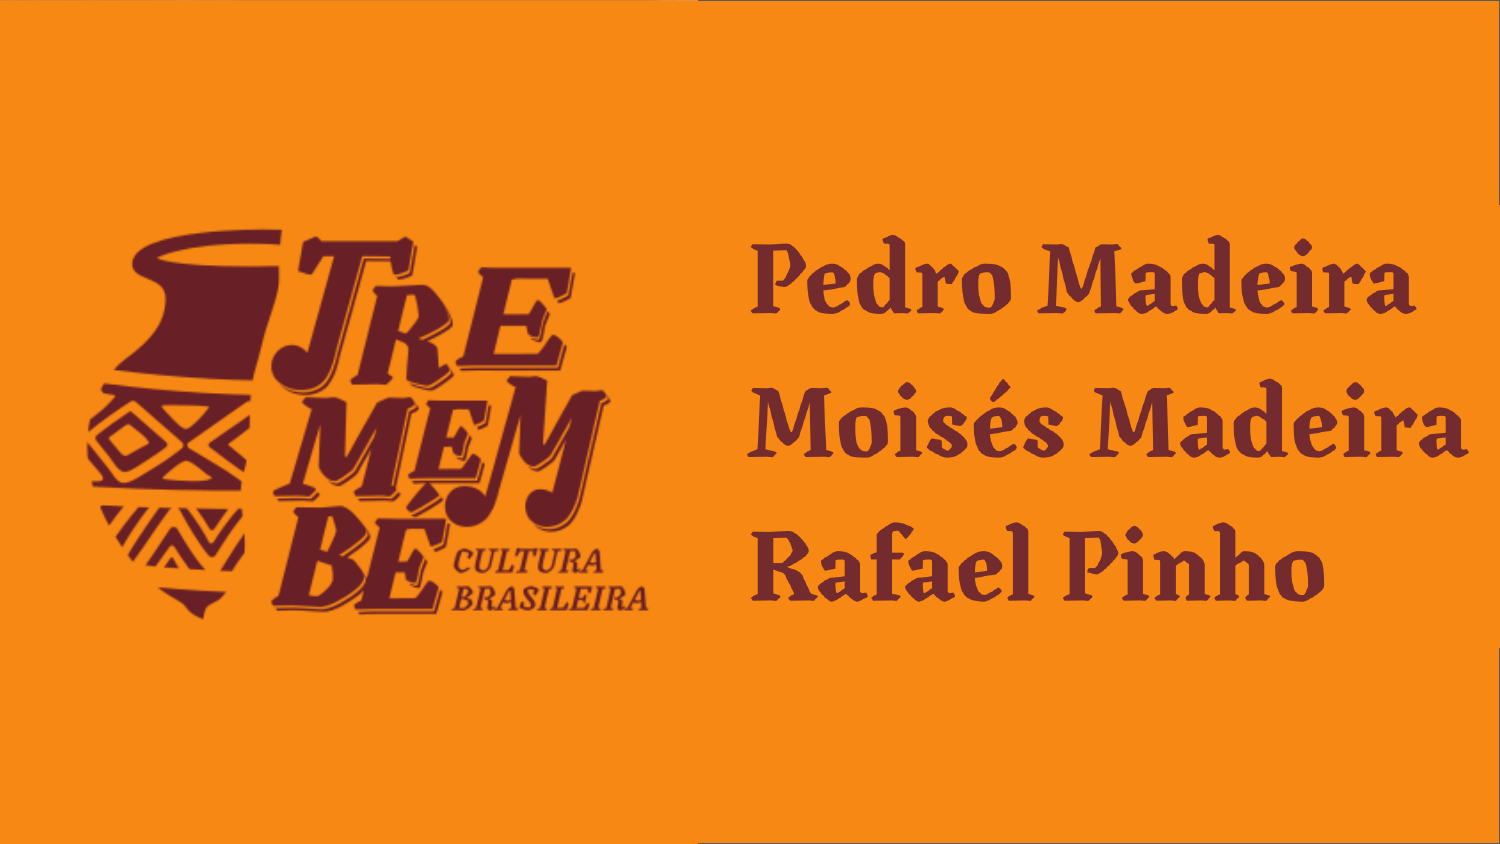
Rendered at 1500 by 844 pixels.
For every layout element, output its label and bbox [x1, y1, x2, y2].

picture [714, 205, 1500, 648]
picture [0, 0, 699, 844]
text_box [699, 0, 1500, 844]
